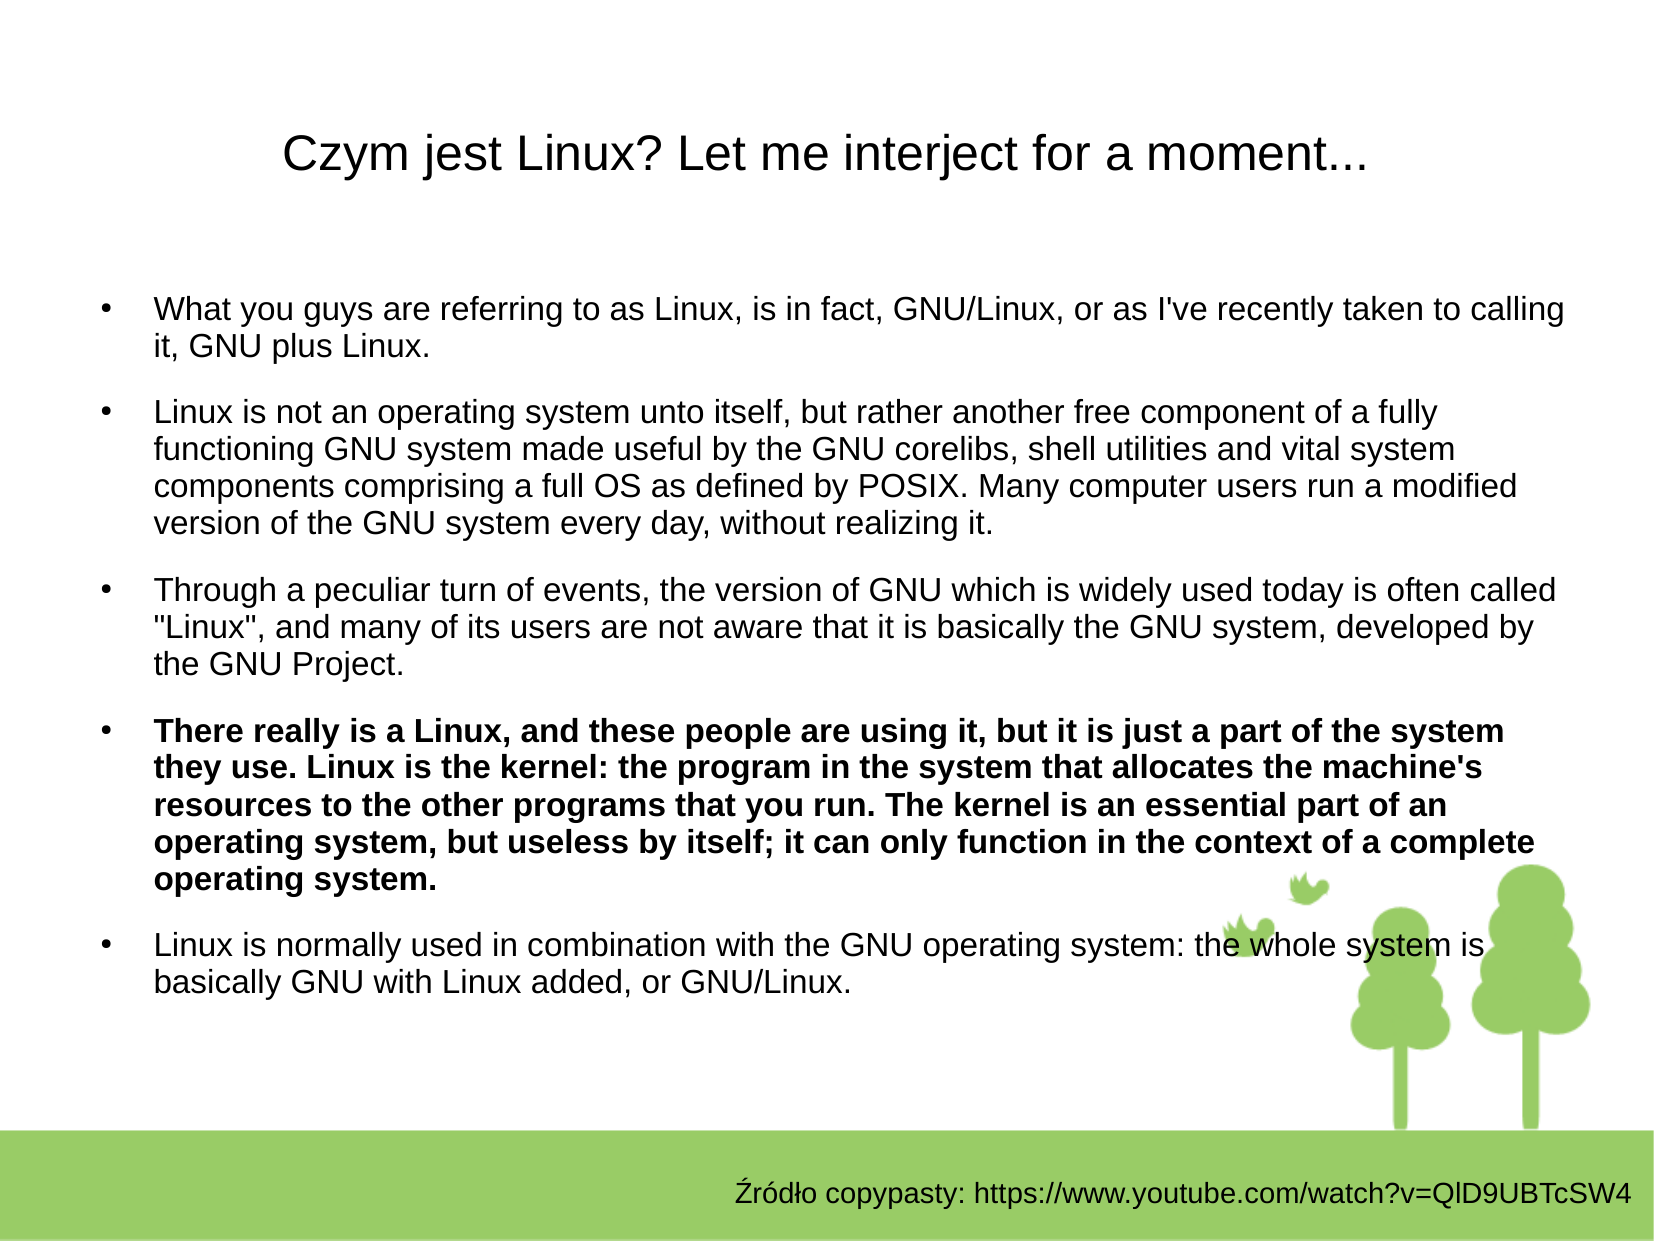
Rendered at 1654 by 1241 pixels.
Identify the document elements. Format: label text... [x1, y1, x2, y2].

text_box Źródło copypasty: https://www.youtube.com/watch?v=QlD9UBTcSW4 [720, 1170, 1654, 1241]
list What you guys are referring to as Linux, is in fact, GNU/Linux, or as I've recently taken to calling it, GNU plus Linux. Linux is not an operating system unto itself, but rather another free component of a fully functioning GNU system made useful by the GNU corelibs, shell utilities and vital system components comprising a full OS as defined by POSIX. Many computer users run a modified version of the GNU system every day, without realizing it. Through a peculiar turn of events, the version of GNU which is widely used today is often called "Linux", and many of its users are not aware that it is basically the GNU system, developed by the GNU Project. There really is a Linux, and these people are using it, but it is just a part of the system they use. Linux is the kernel: the program in the system that allocates the machine's resources to the other programs that you run. The kernel is an essential part of an operating system, but useless by itself; it can only function in the context of a complete operating system. Linux is normally used in combination with the GNU operating system: the whole system is basically GNU with Linux added, or GNU/Linux. [82, 290, 1571, 1010]
picture [0, 0, 1654, 1241]
title Czym jest Linux? Let me interject for a moment... [82, 49, 1571, 257]
